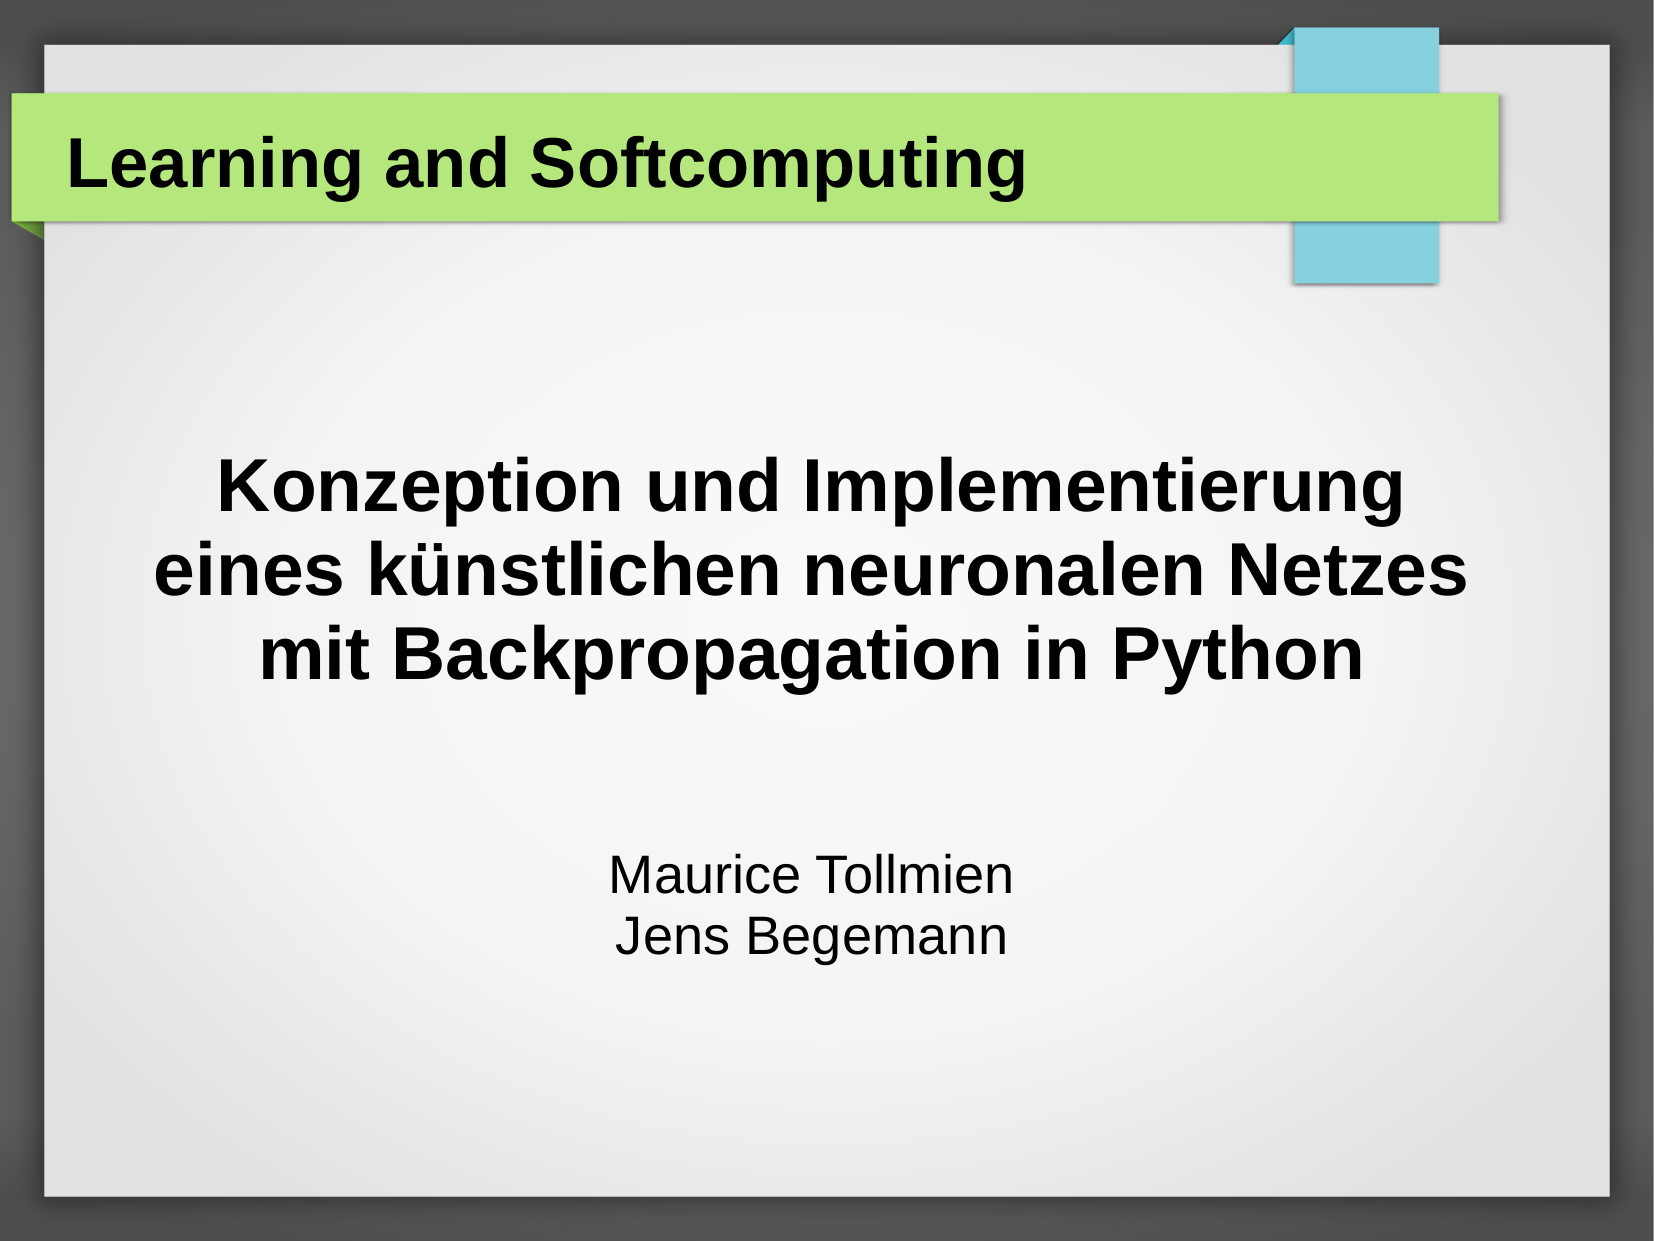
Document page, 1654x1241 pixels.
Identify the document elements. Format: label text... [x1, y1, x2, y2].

title Learning and Softcomputing [66, 45, 1591, 282]
subtitle Konzeption und Implementierung eines künstlichen neuronalen Netzes mit Backpropagation in Python Maurice Tollmien Jens Begemann [109, 345, 1516, 1065]
picture [0, 0, 1654, 1241]
